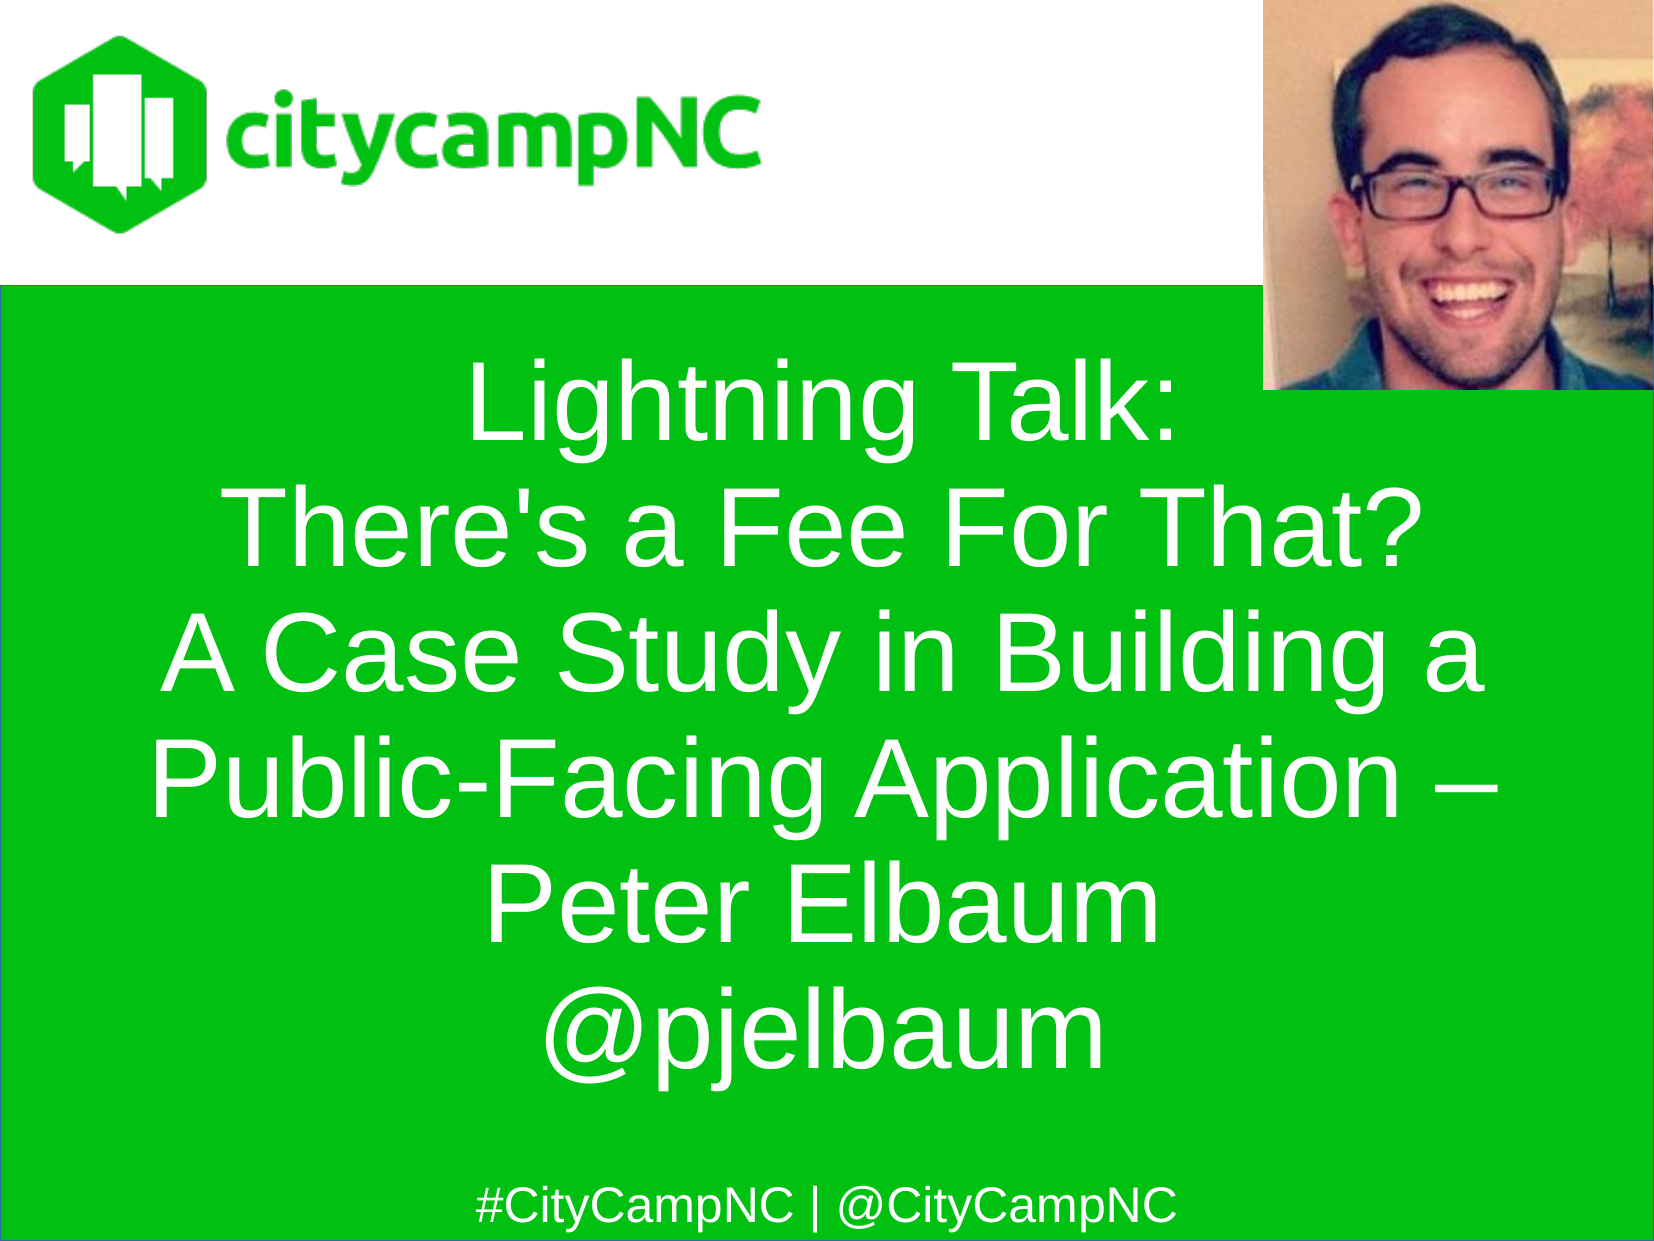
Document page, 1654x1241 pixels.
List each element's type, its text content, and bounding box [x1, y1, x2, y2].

picture [1263, 0, 1654, 391]
picture [0, 3, 794, 267]
subtitle Lightning Talk: There's a Fee For That? A Case Study in Building a Public-Facing Application – Peter Elbaum @pjelbaum [75, 338, 1571, 1092]
